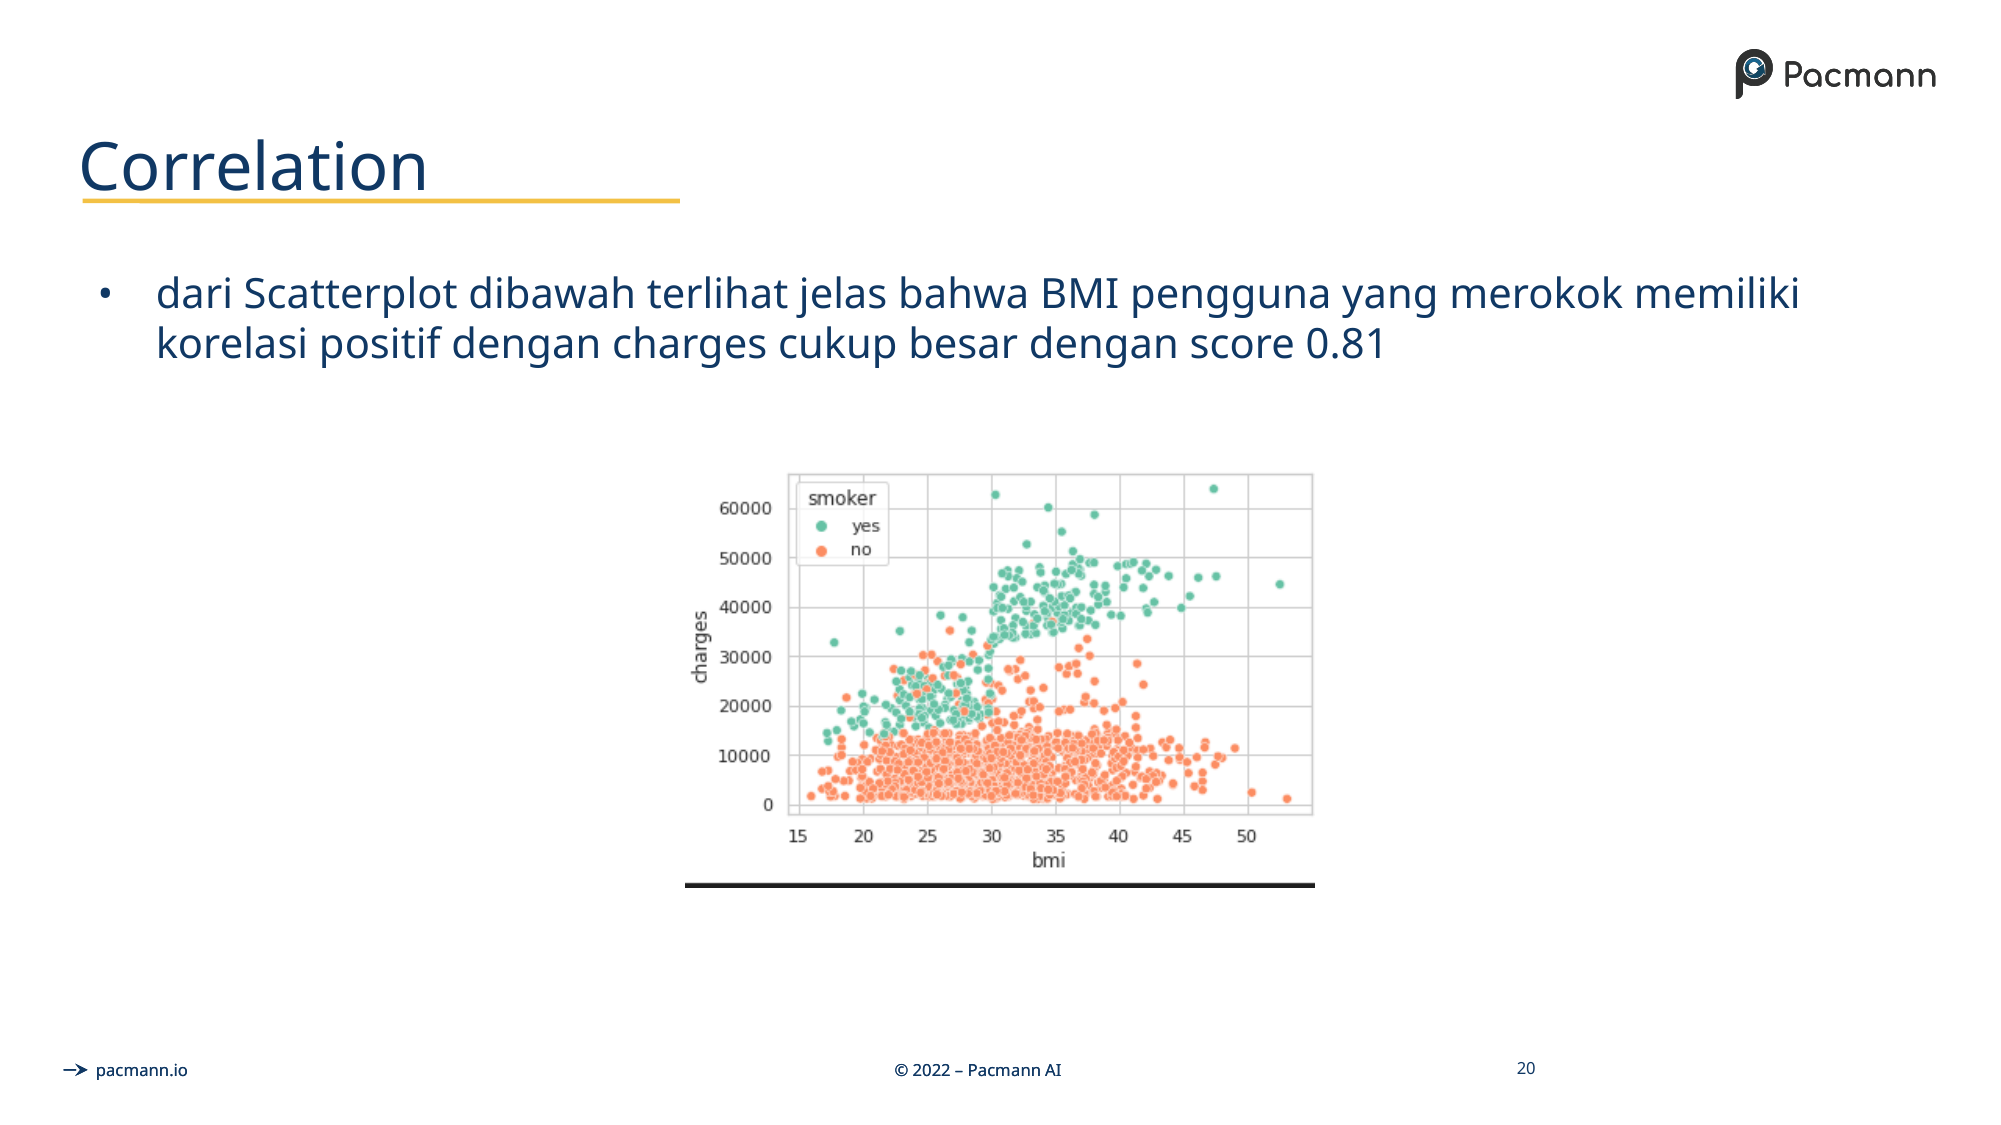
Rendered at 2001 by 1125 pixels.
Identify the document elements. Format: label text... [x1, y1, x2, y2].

picture [1707, 36, 1966, 112]
title Correlation [63, 59, 1935, 278]
picture [685, 463, 1315, 888]
text_box dari Scatterplot dibawah terlihat jelas bahwa BMI pengguna yang merokok memiliki korelasi positif dengan charges cukup besar dengan score 0.81 [65, 259, 1934, 375]
